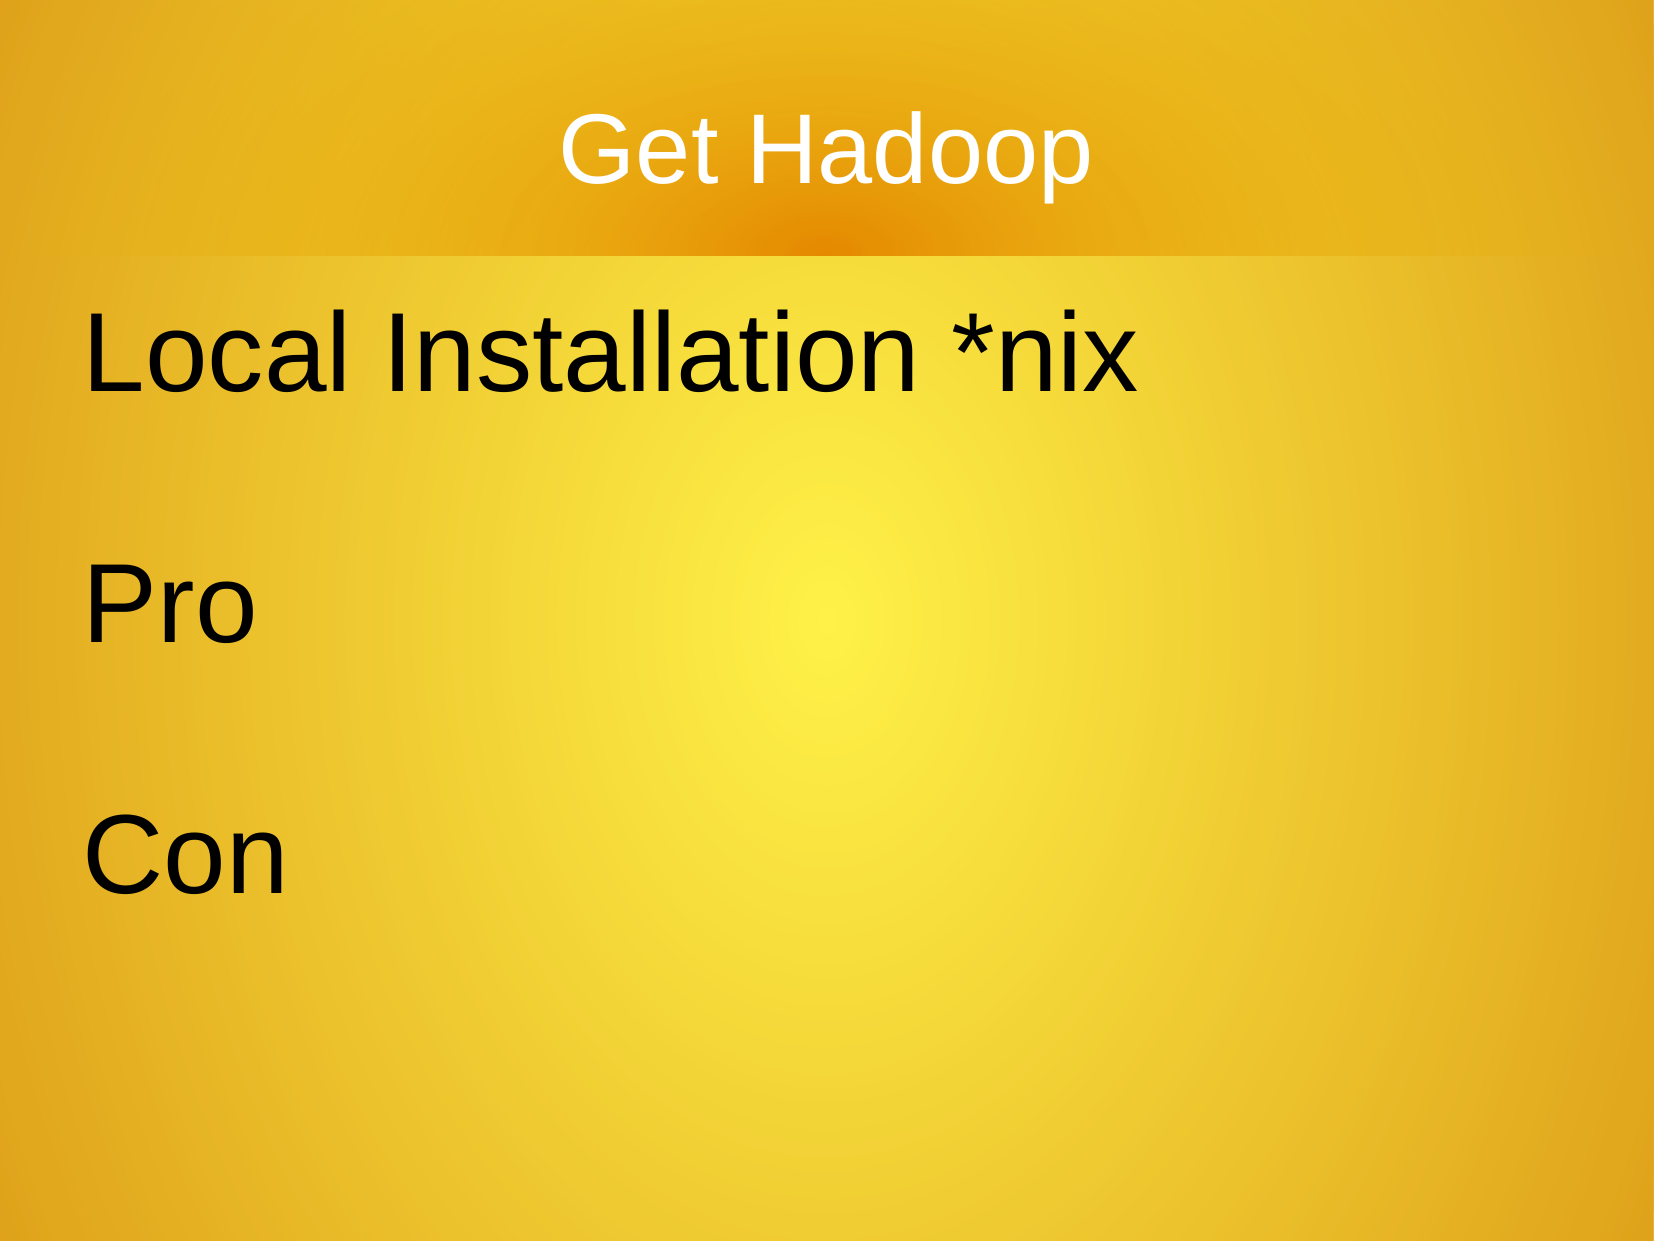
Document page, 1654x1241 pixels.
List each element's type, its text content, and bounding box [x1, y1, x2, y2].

title Get Hadoop [82, 47, 1571, 252]
subtitle Local Installation *nix Pro Con [82, 290, 1571, 1010]
